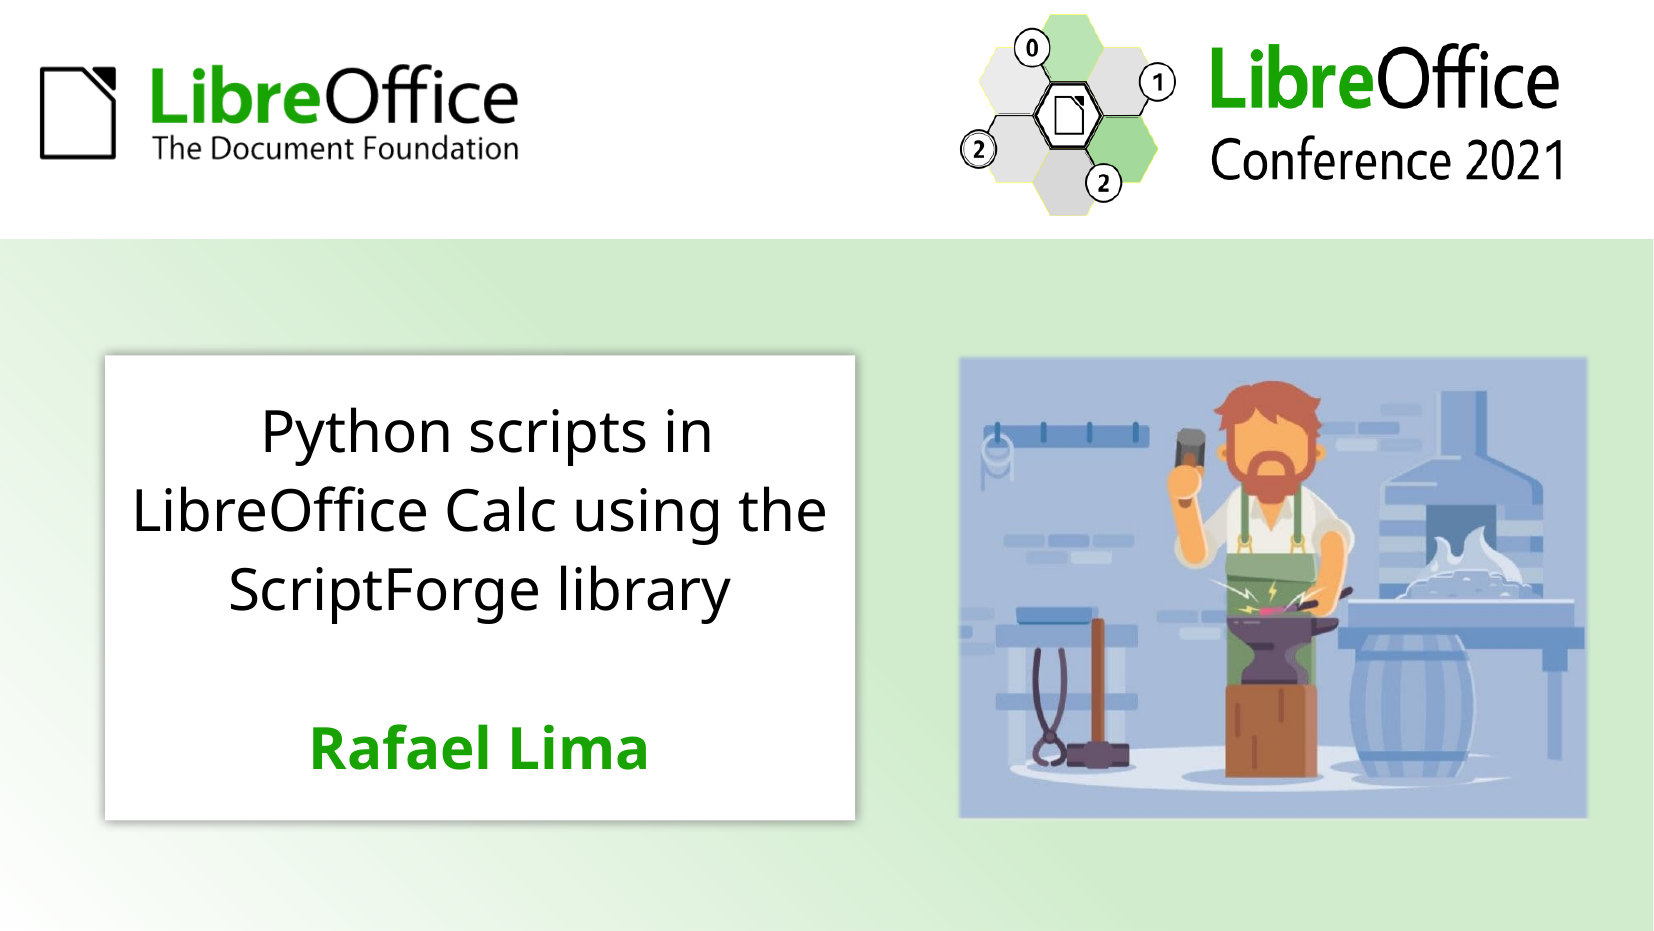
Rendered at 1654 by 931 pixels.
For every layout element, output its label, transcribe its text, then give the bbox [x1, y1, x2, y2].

picture [955, 353, 1591, 823]
picture [1, 23, 555, 201]
text_box [0, 240, 1654, 931]
text_box Python scripts in LibreOffice Calc using the ScriptForge library Rafael Lima [105, 355, 856, 821]
picture [930, 6, 1606, 226]
